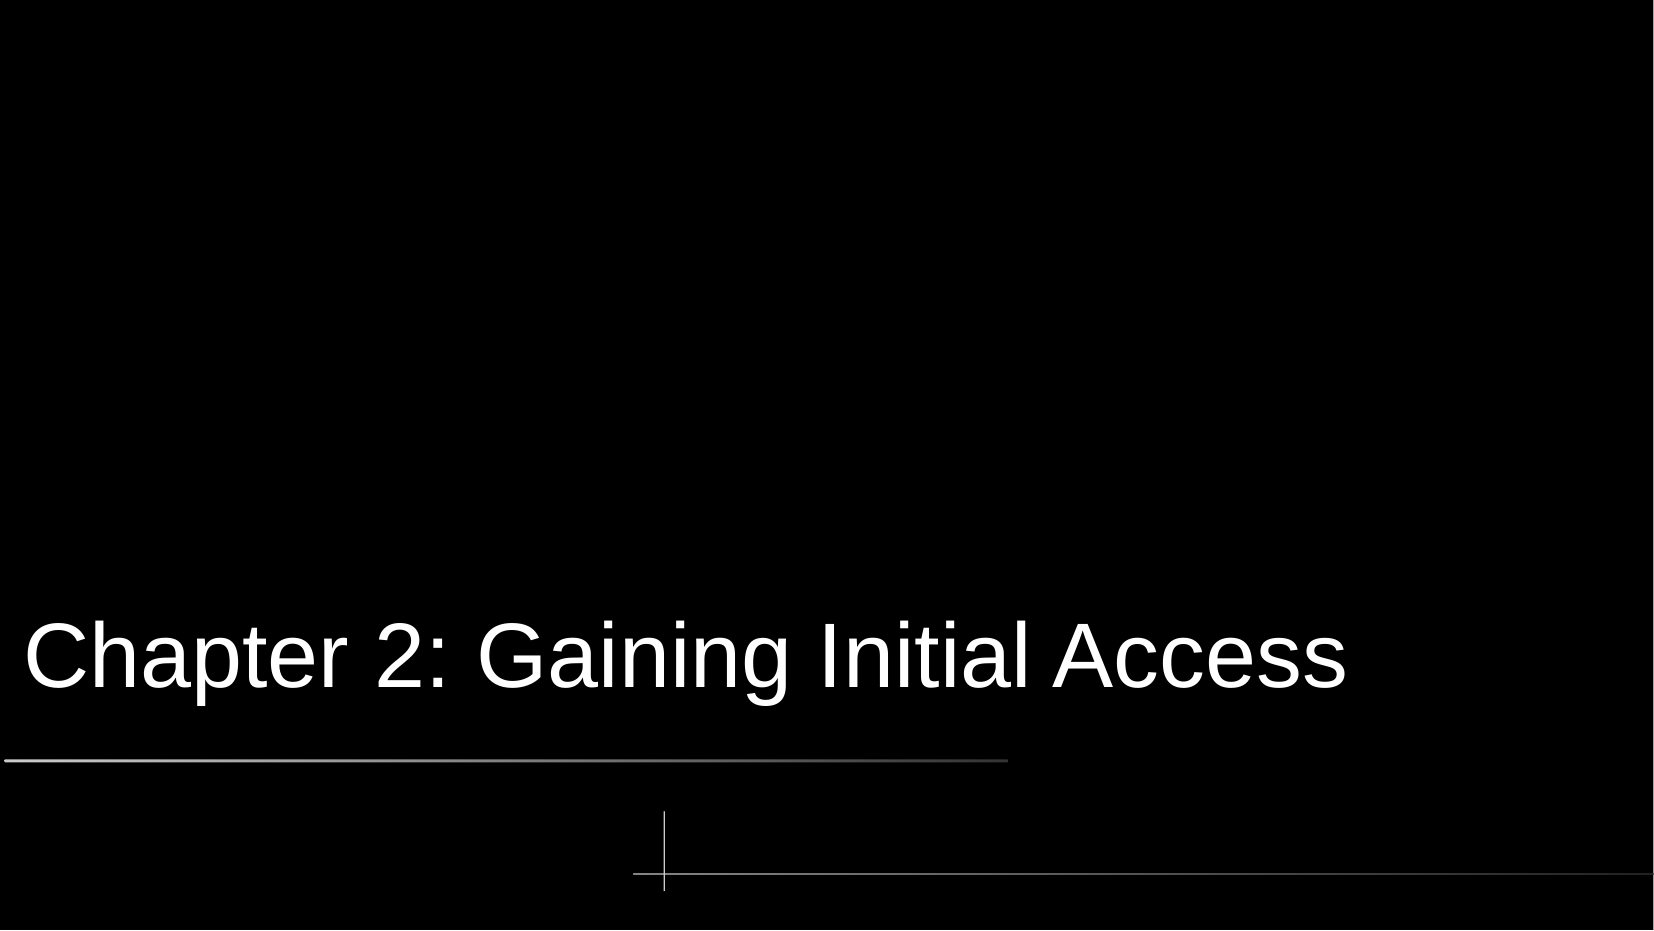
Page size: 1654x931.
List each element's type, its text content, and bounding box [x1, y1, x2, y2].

title Chapter 2: Gaining Initial Access [23, 552, 1501, 758]
